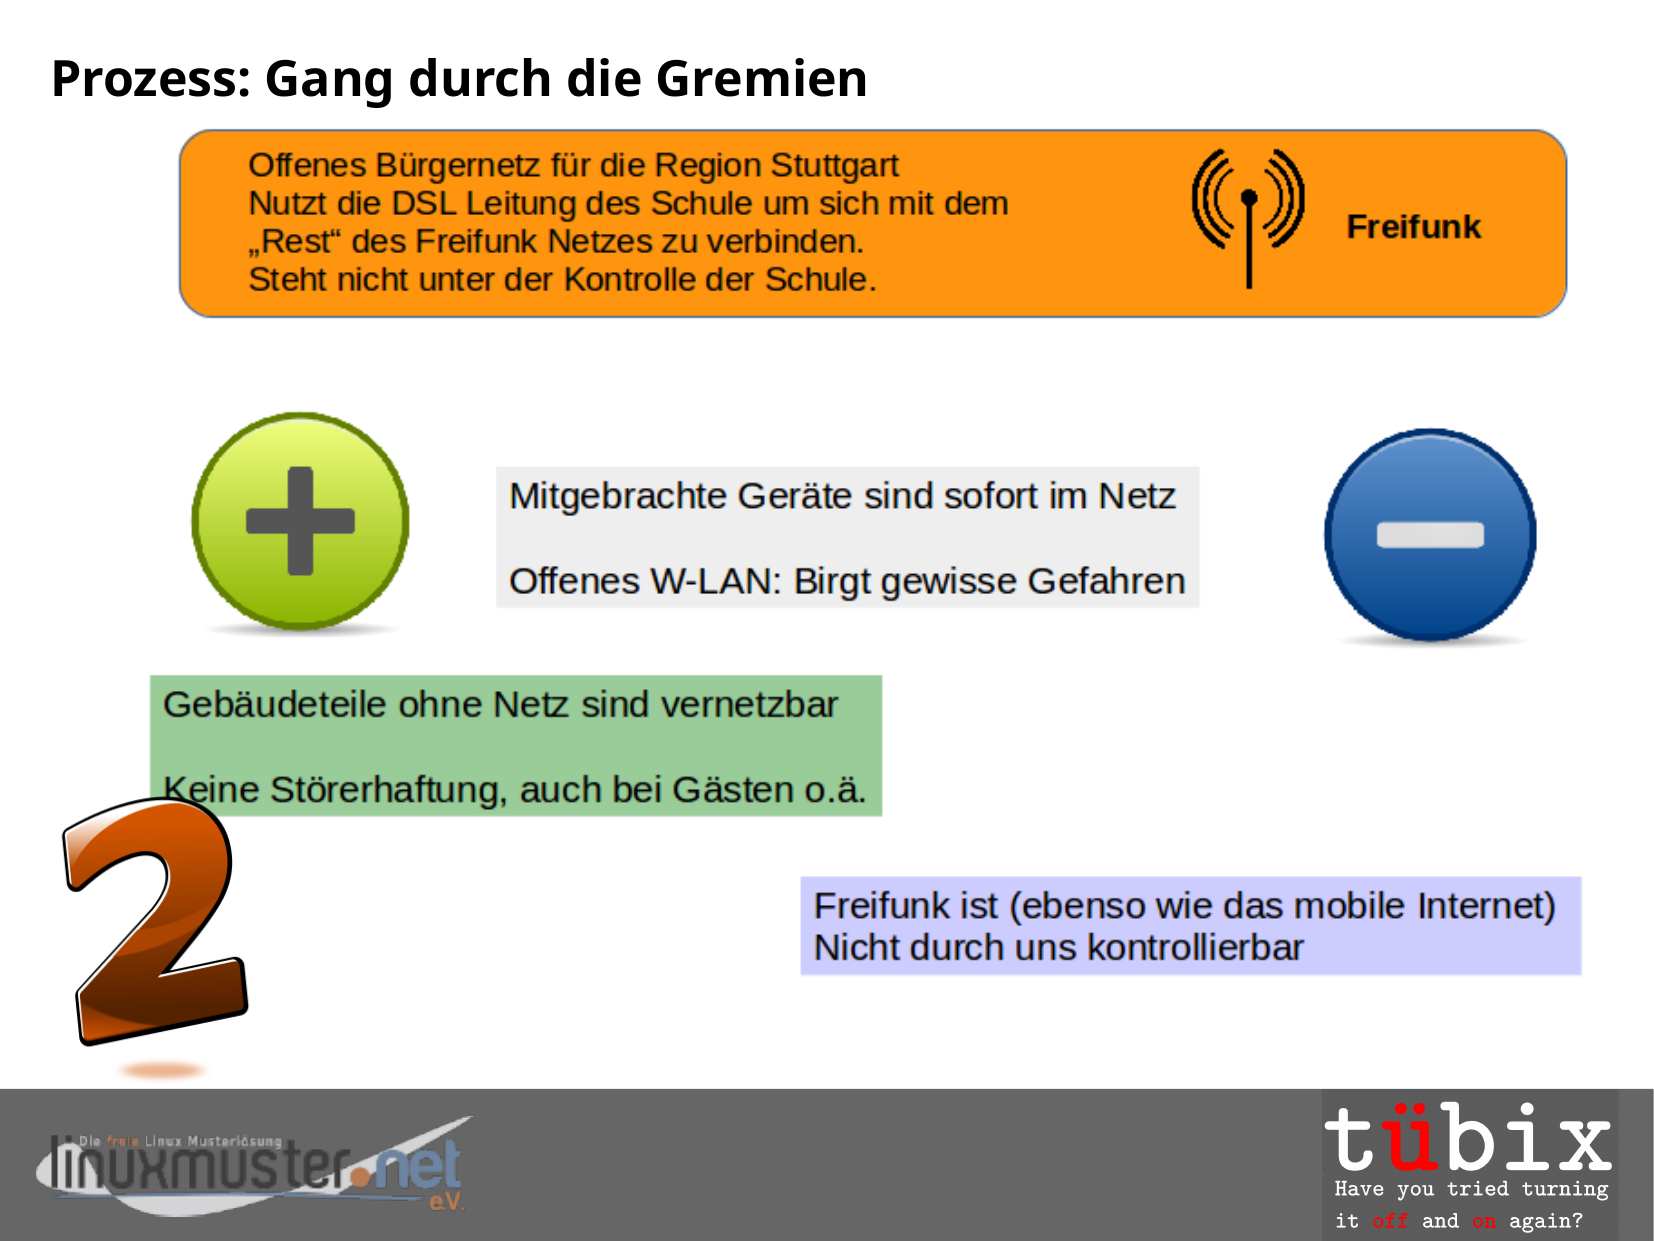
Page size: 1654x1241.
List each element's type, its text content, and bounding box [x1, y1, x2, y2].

picture [36, 1116, 473, 1217]
picture [1322, 1089, 1619, 1241]
text_box Prozess: Gang durch die Gremien [35, 35, 826, 114]
picture [0, 39, 1595, 1087]
